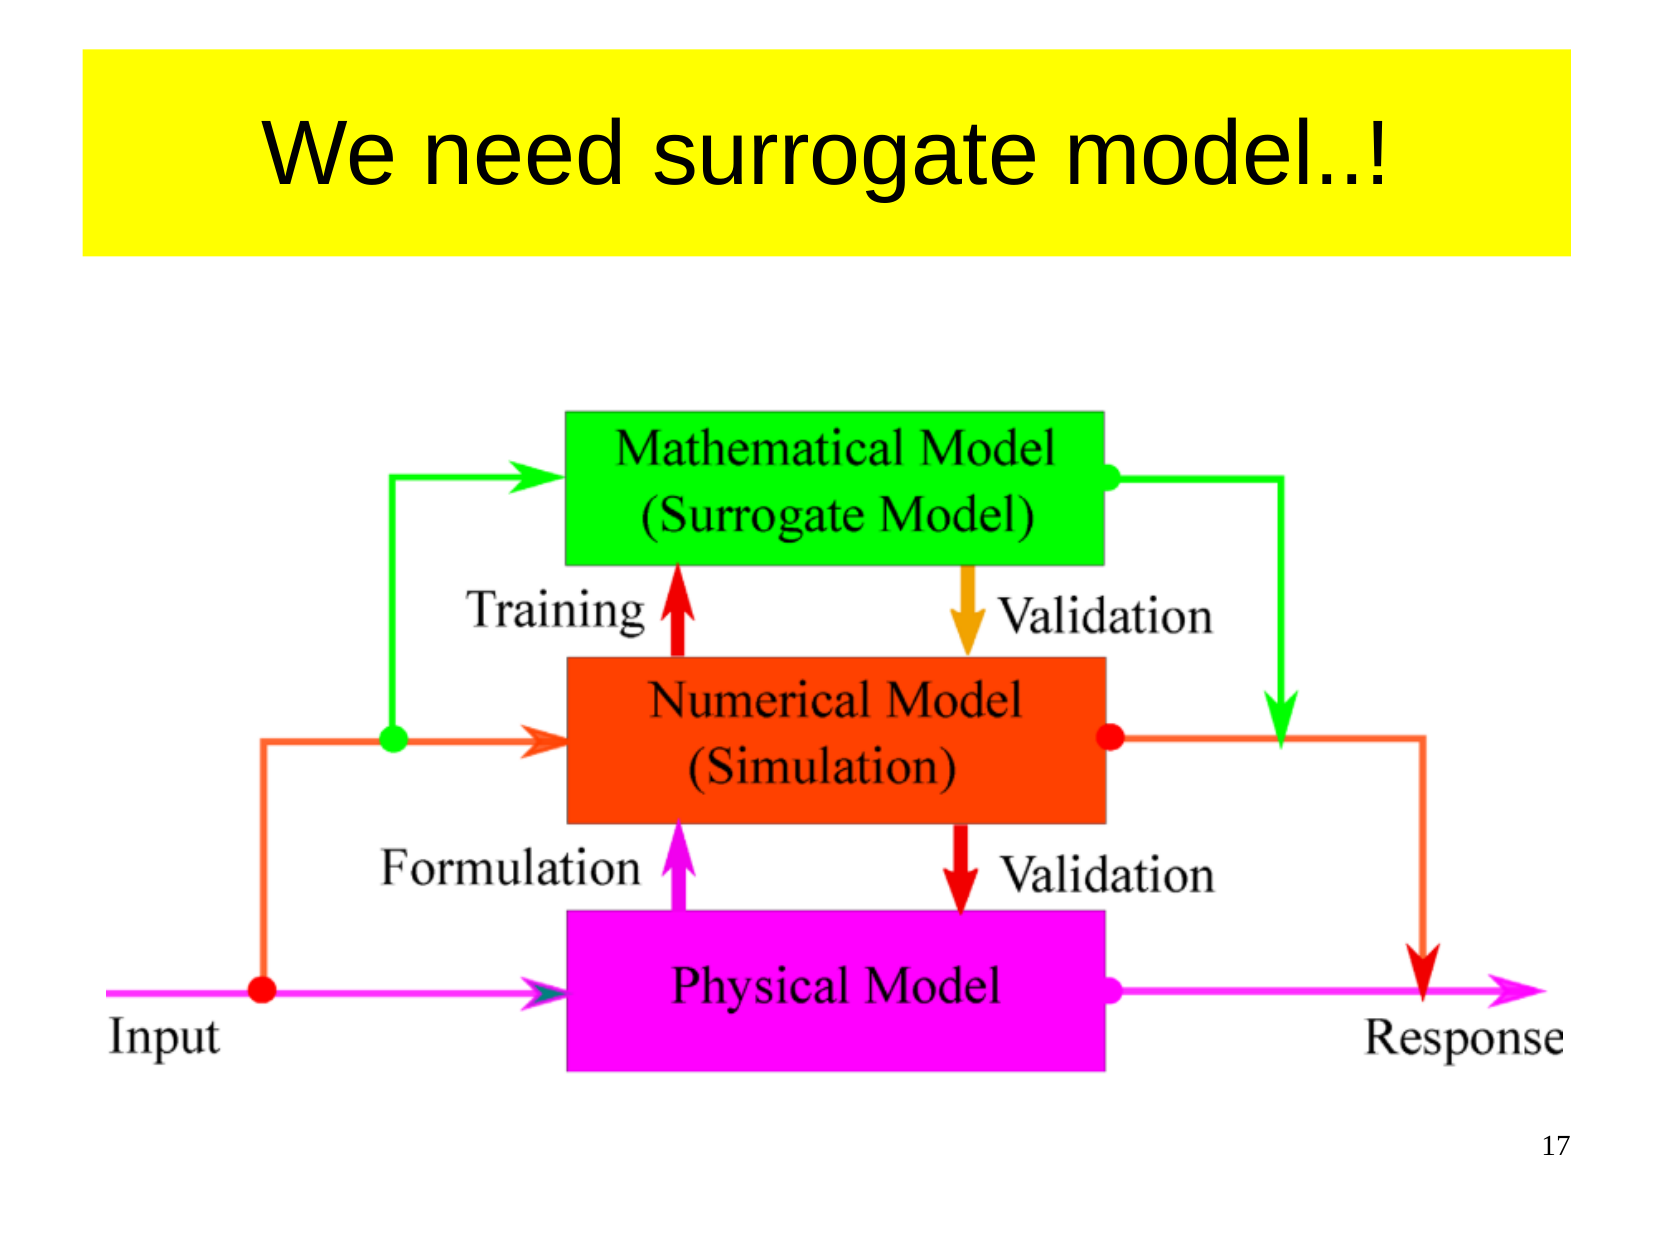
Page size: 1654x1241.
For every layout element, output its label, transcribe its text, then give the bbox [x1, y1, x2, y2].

title We need surrogate model..! [82, 49, 1571, 257]
picture [106, 354, 1563, 1085]
